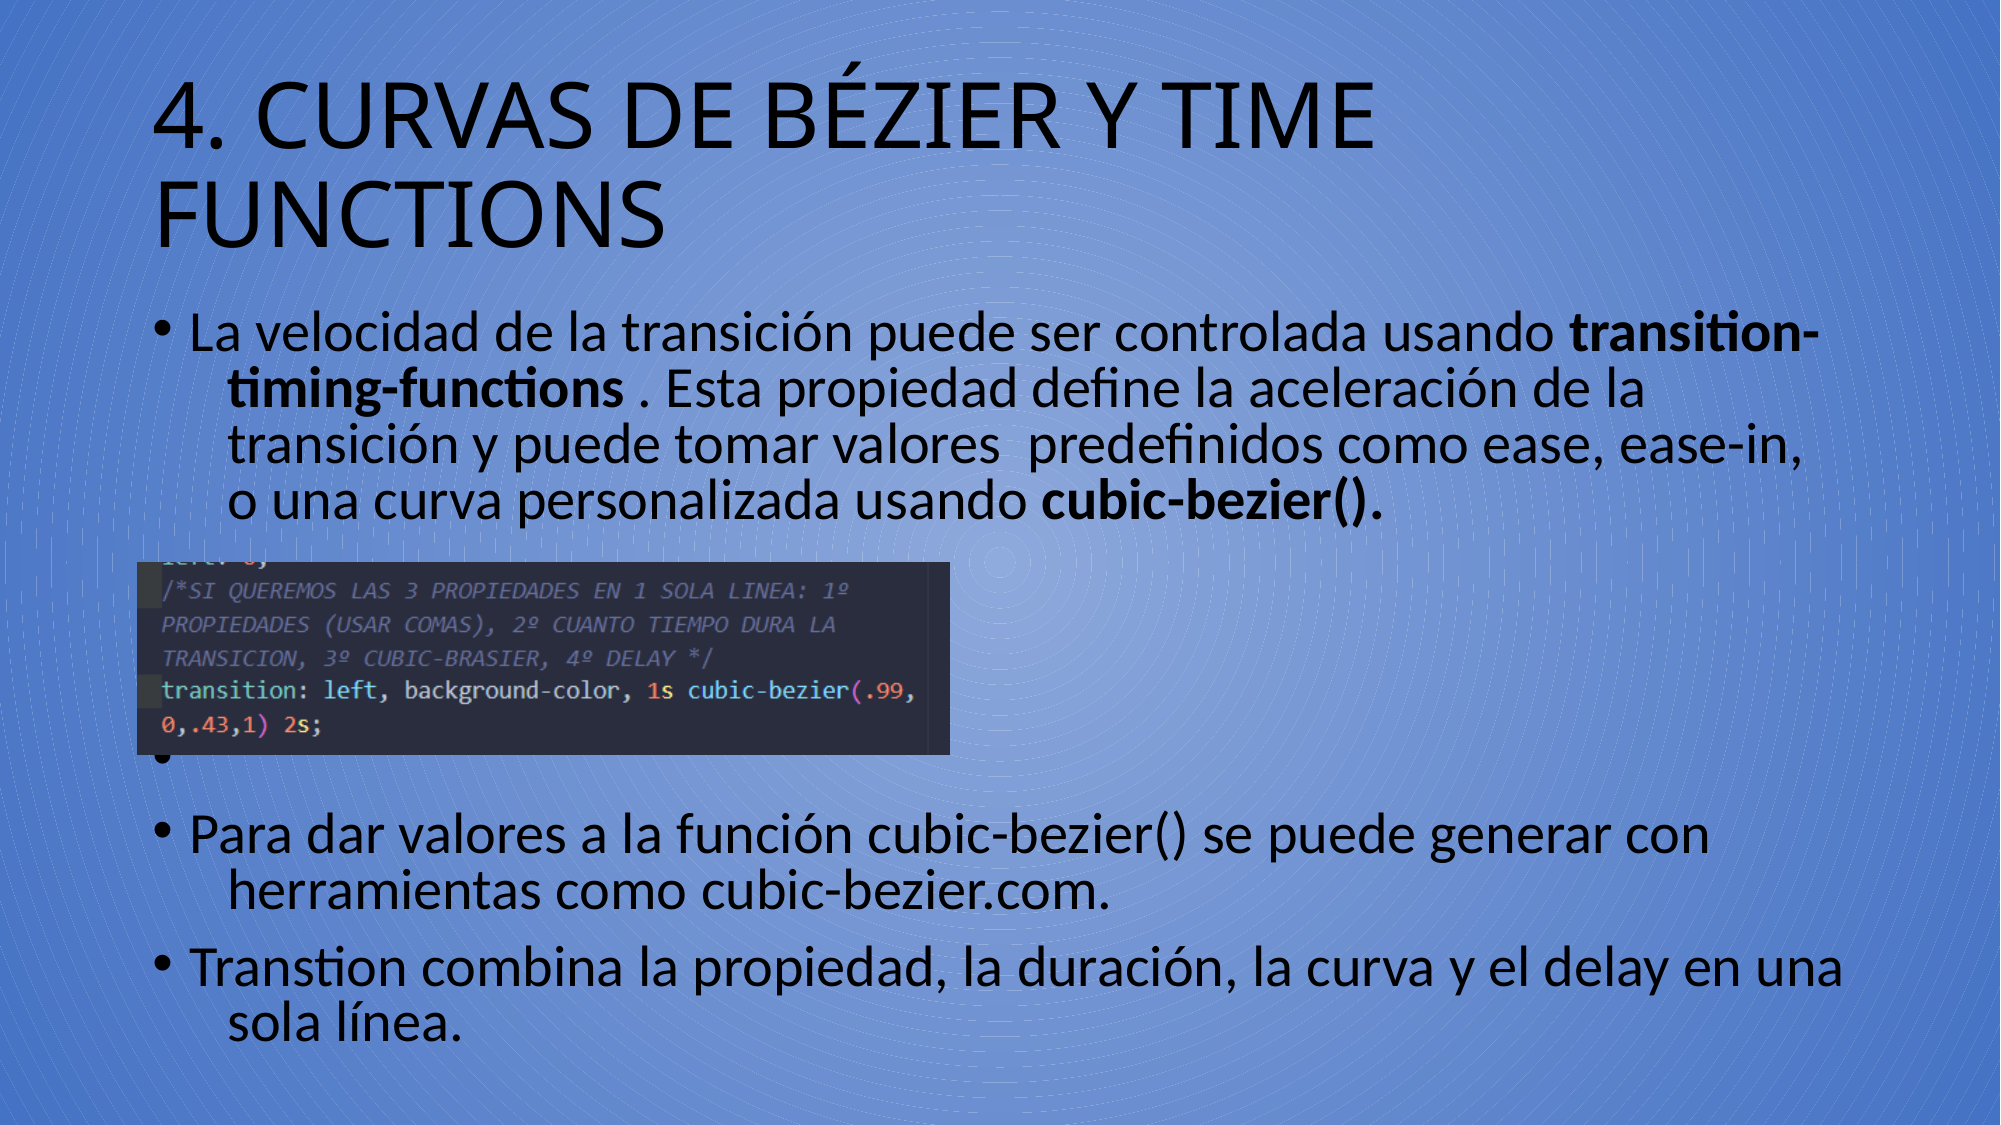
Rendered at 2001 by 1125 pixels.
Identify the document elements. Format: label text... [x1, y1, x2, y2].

list La velocidad de la transición puede ser controlada usando transition-timing-functions . Esta propiedad define la aceleración de la transición y puede tomar valores predefinidos como ease, ease-in, o una curva personalizada usando cubic-bezier(). Para dar valores a la función cubic-bezier() se puede generar con herramientas como cubic-bezier.com. Transtion combina la propiedad, la duración, la curva y el delay en una sola línea. [137, 299, 1863, 1089]
picture [137, 562, 950, 755]
title 4. CURVAS DE BÉZIER Y TIME FUNCTIONS [137, 59, 1863, 278]
